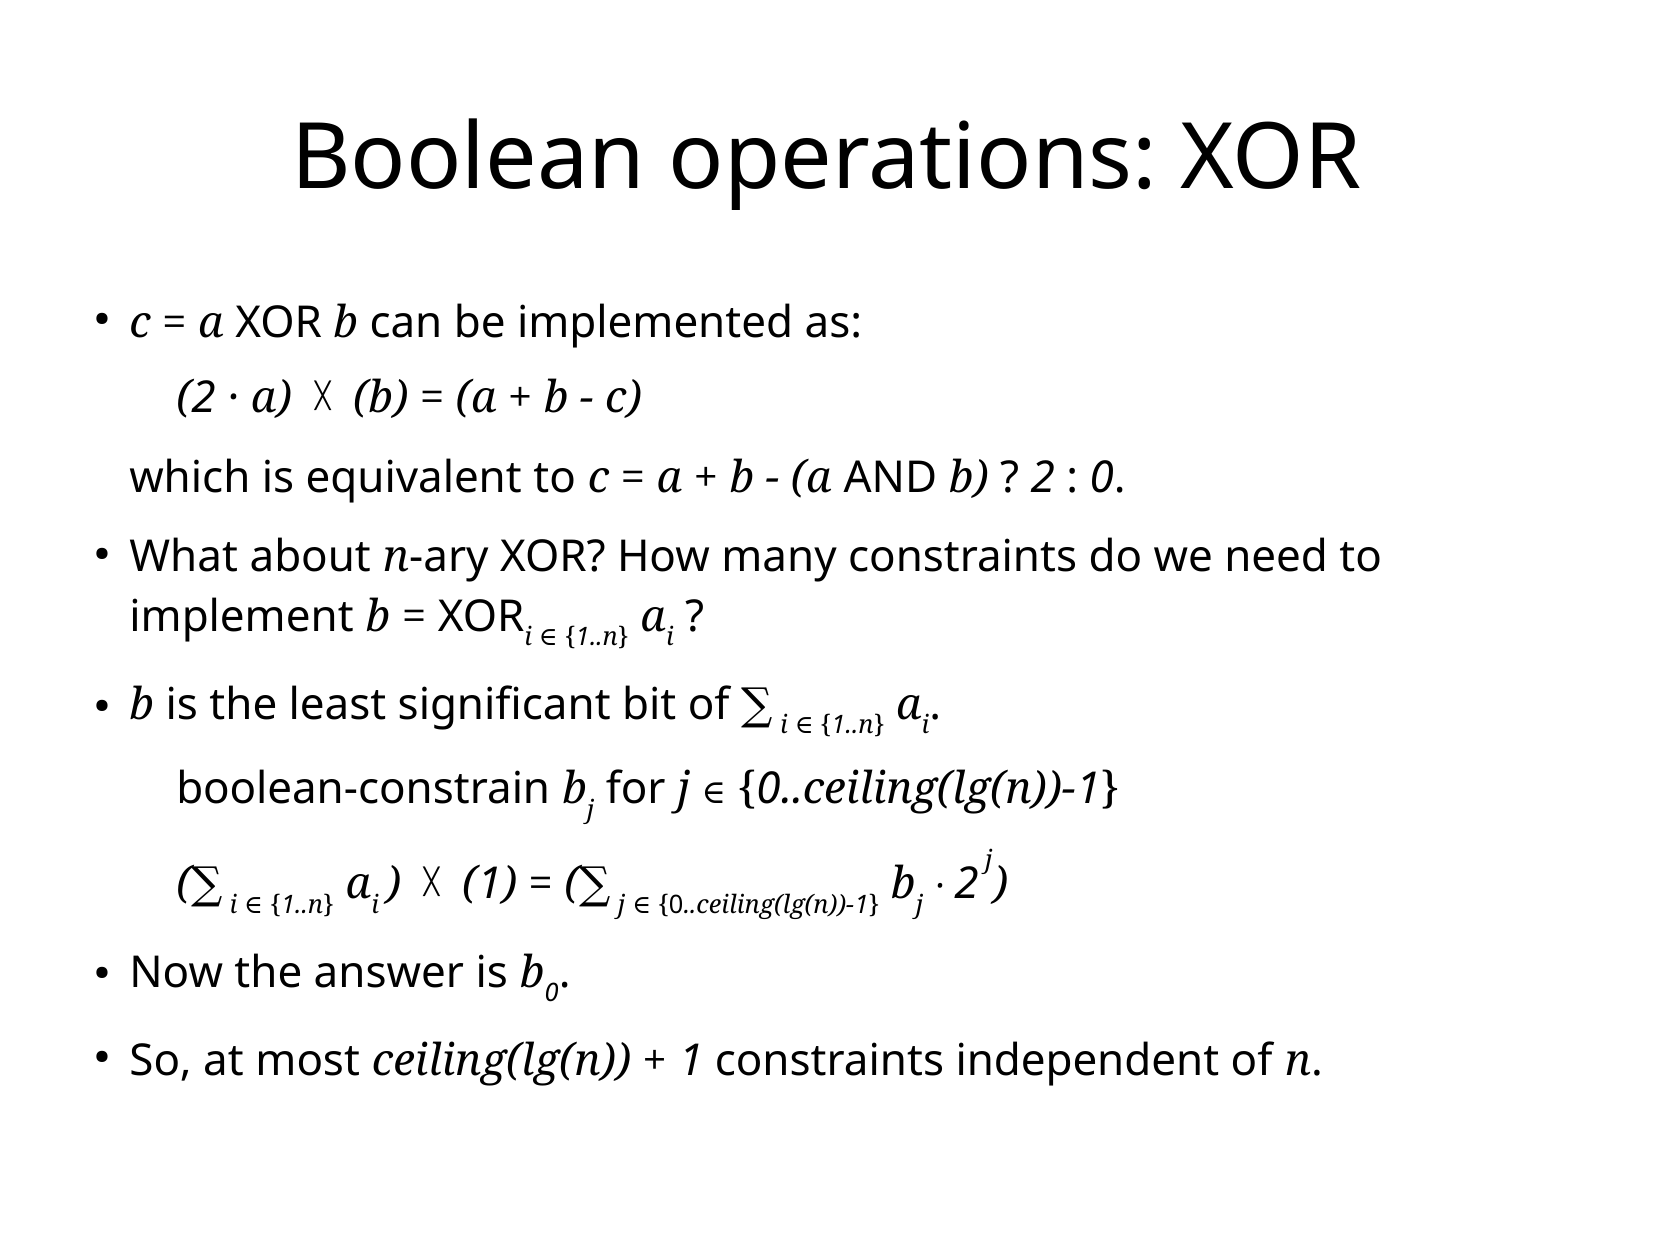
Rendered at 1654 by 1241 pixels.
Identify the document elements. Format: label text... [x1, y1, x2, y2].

list c = a XOR b can be implemented as: (2 · a) ╳ (b) = (a + b - c) which is equivalent to c = a + b - (a AND b) ? 2 : 0. What about n-ary XOR? How many constraints do we need to implement b = XORi ∈ {1..n} ai ? b is the least significant bit of ∑ i ∈ {1..n} ai. boolean-constrain bj for j ∈ {0..ceiling(lg(n))-1} (∑ i ∈ {1..n} ai ) ╳ (1) = (∑ j ∈ {0..ceiling(lg(n))-1} bj · 2 j) Now the answer is b0. So, at most ceiling(lg(n)) + 1 constraints independent of n. [82, 290, 1571, 1099]
title Boolean operations: XOR [82, 49, 1571, 257]
